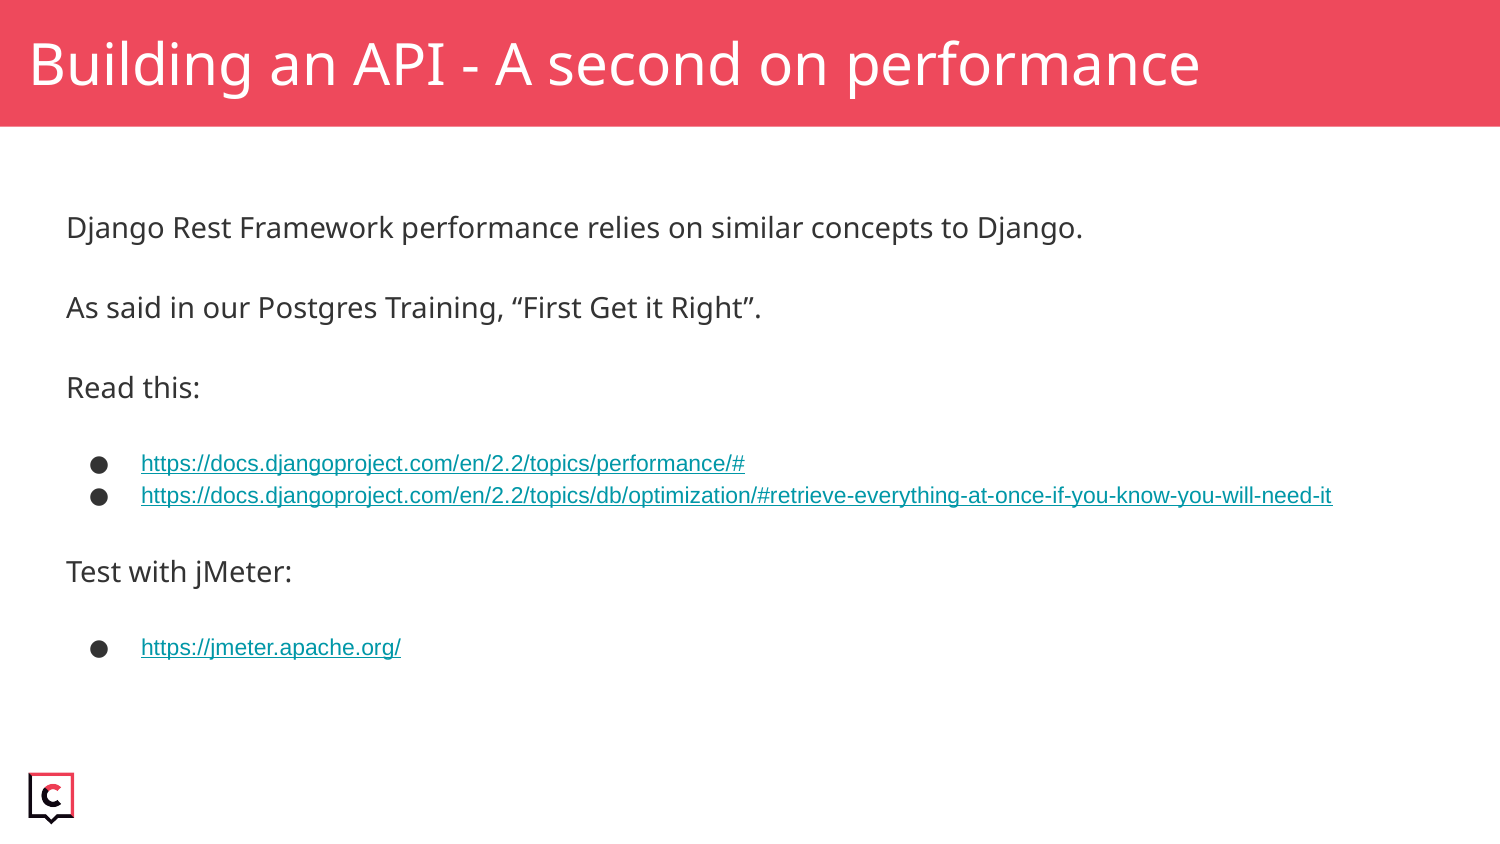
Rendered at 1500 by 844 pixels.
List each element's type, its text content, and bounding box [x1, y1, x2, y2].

list Django Rest Framework performance relies on similar concepts to Django. As said in our Postgres Training, “First Get it Right”. Read this: https://docs.djangoproject.com/en/2.2/topics/performance/# https://docs.djangoproject.com/en/2.2/topics/db/optimization/#retrieve-everything-at-once-if-you-know-you-will-need-it Test with jMeter: https://jmeter.apache.org/ [51, 189, 1449, 750]
picture [19, 764, 82, 830]
title Building an API - A second on performance [13, 12, 1412, 107]
